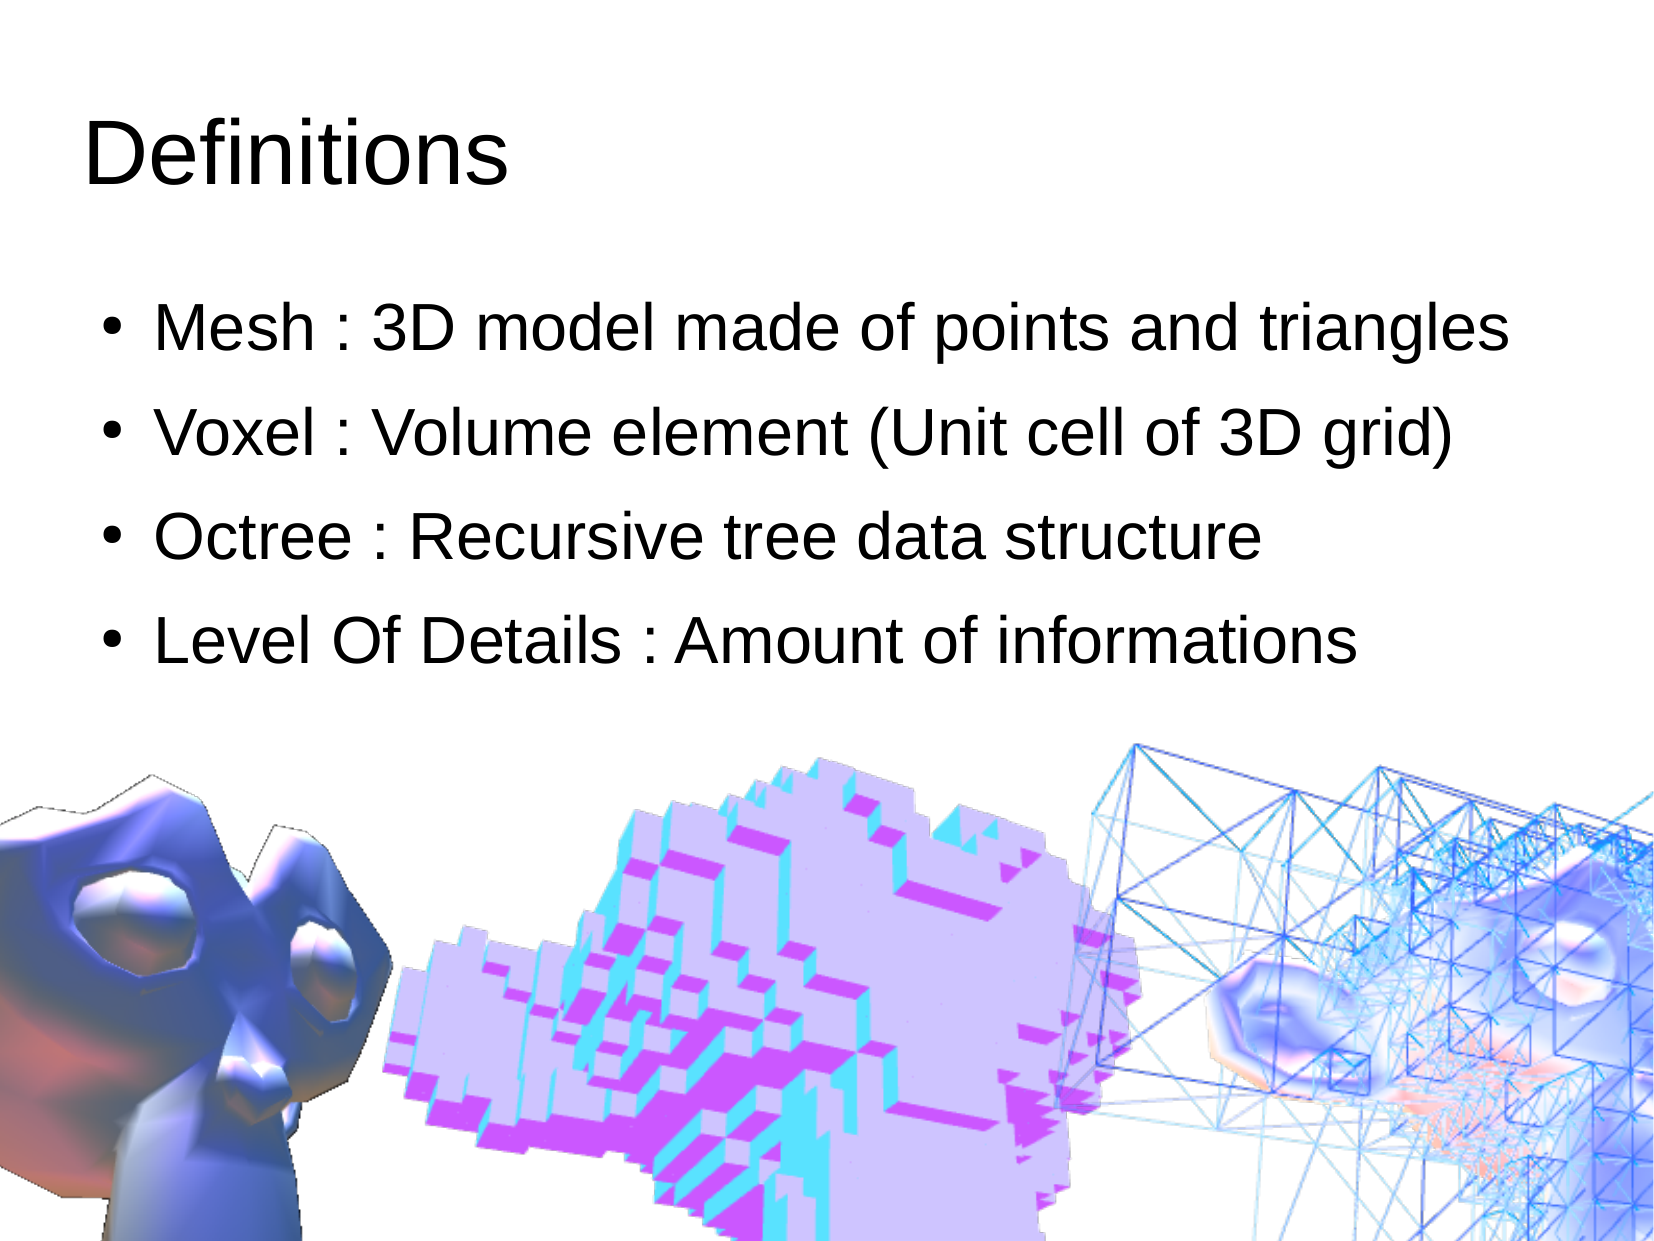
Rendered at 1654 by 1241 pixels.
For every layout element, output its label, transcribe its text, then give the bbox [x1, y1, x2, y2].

title Definitions [82, 49, 1571, 257]
list Mesh : 3D model made of points and triangles Voxel : Volume element (Unit cell of 3D grid) Octree : Recursive tree data structure Level Of Details : Amount of informations [82, 290, 1571, 691]
picture [0, 517, 1654, 1241]
